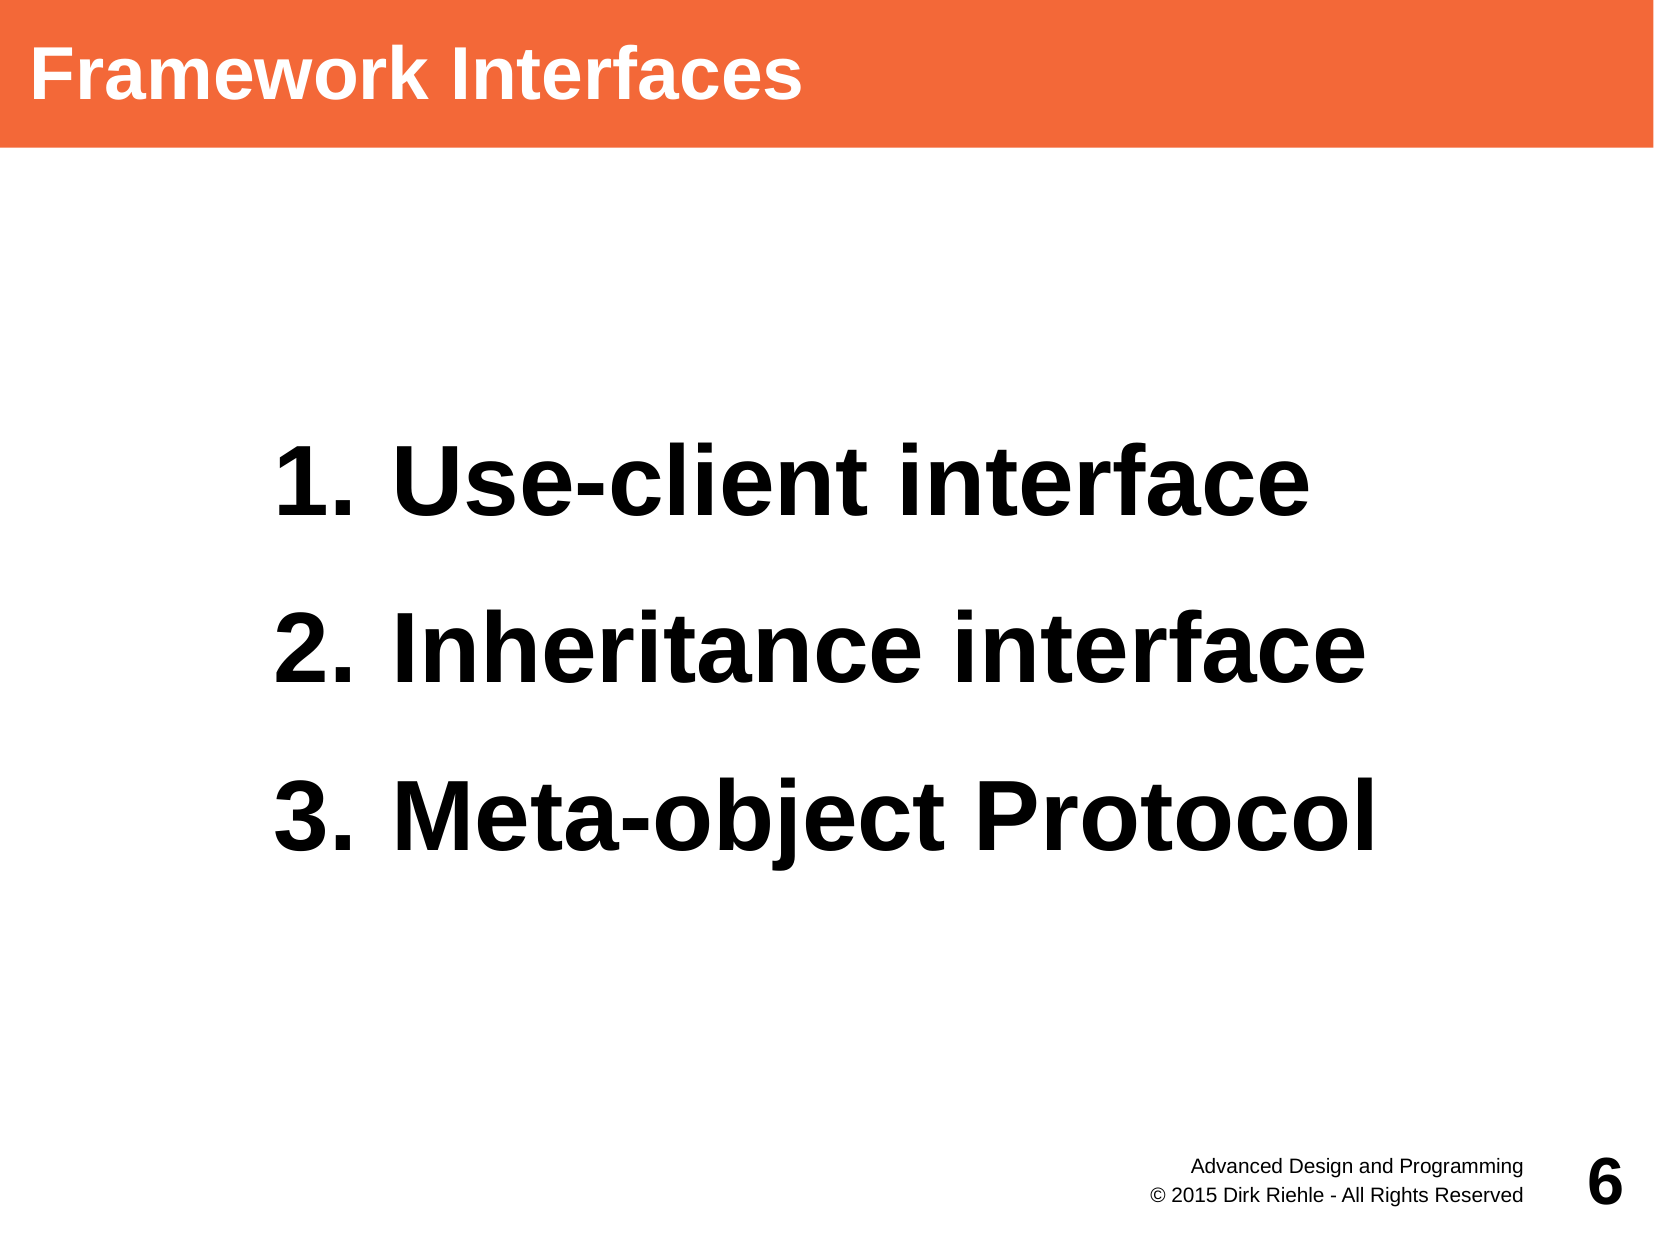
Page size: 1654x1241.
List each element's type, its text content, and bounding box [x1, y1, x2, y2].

subtitle Use-client interface Inheritance interface Meta-object Protocol [29, 177, 1625, 1063]
title Framework Interfaces [0, 0, 1654, 148]
